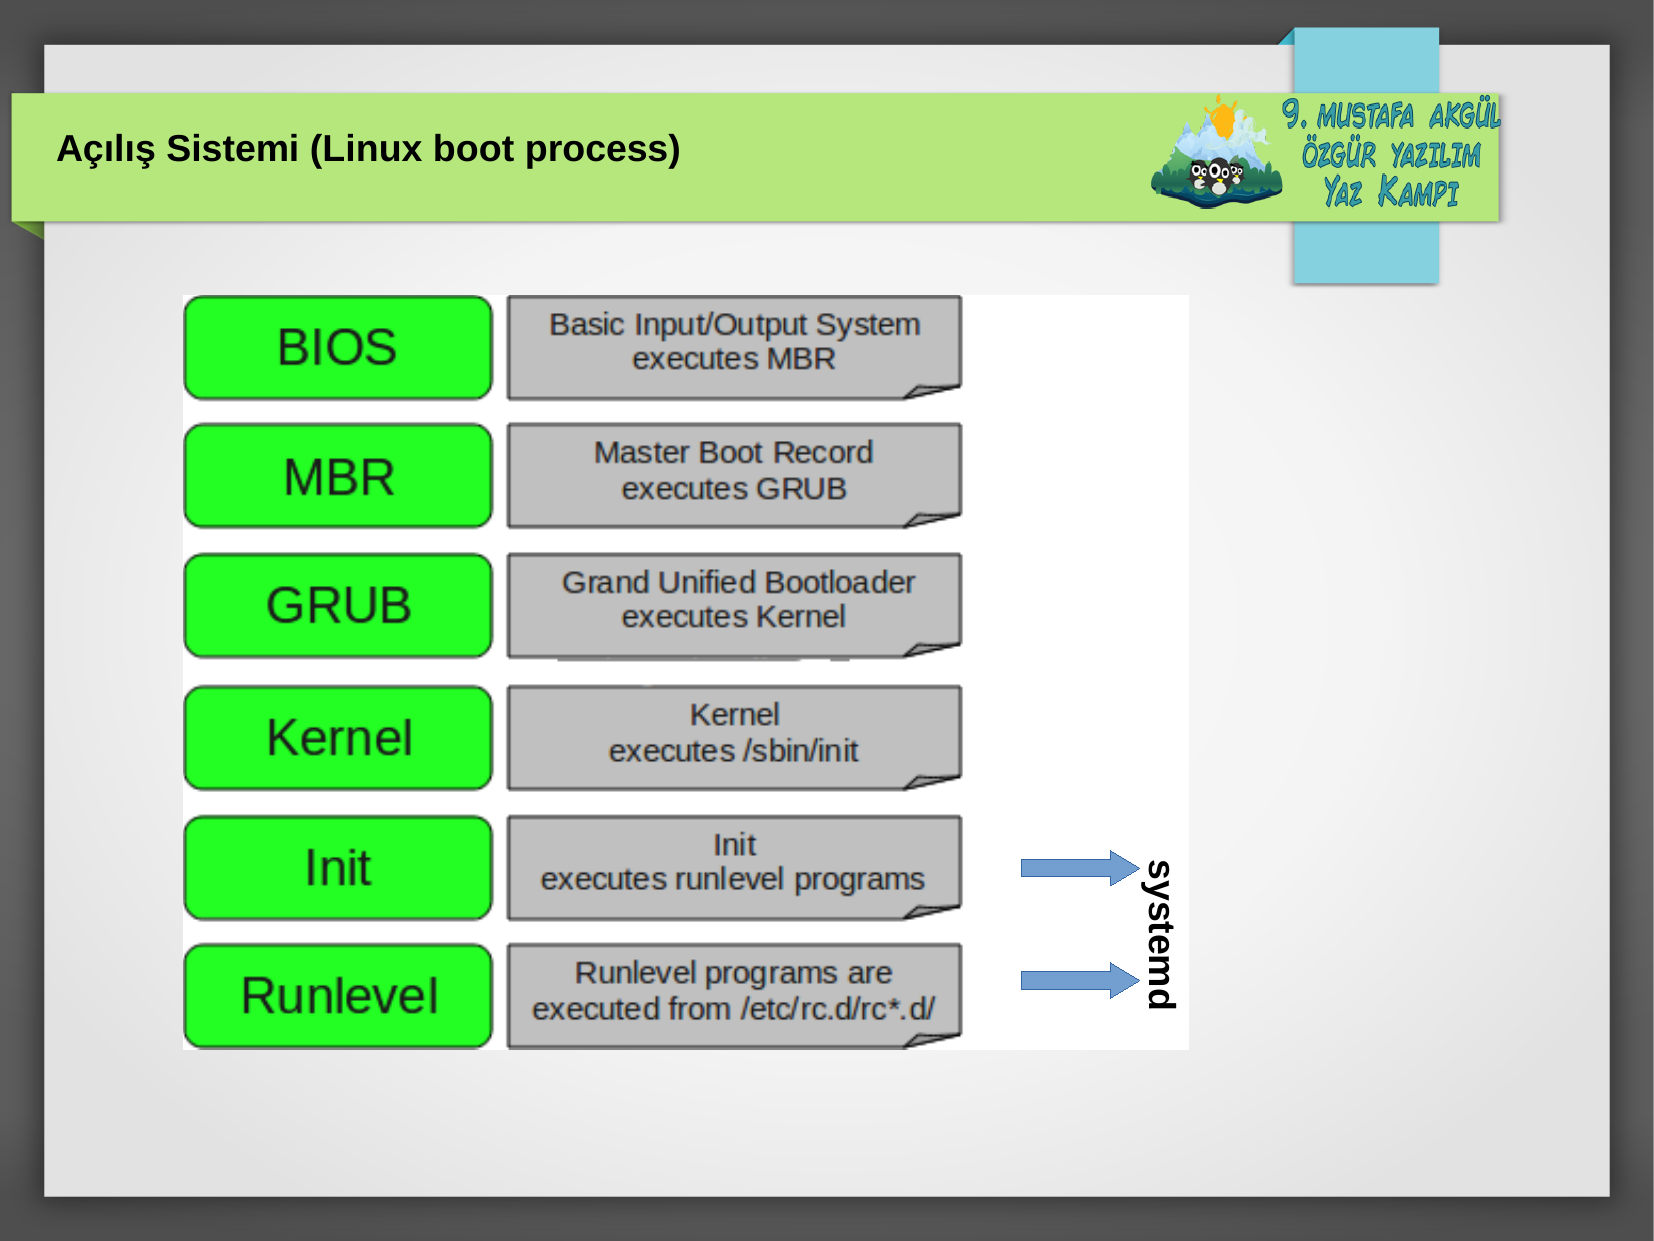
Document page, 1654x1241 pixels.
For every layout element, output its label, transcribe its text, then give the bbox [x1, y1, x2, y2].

text_box systemd [1140, 844, 1191, 1027]
text_box [1021, 962, 1140, 999]
picture [0, 0, 1654, 1241]
text_box [1021, 850, 1140, 886]
text_box Açılış Sistemi (Linux boot process) [41, 120, 1134, 220]
